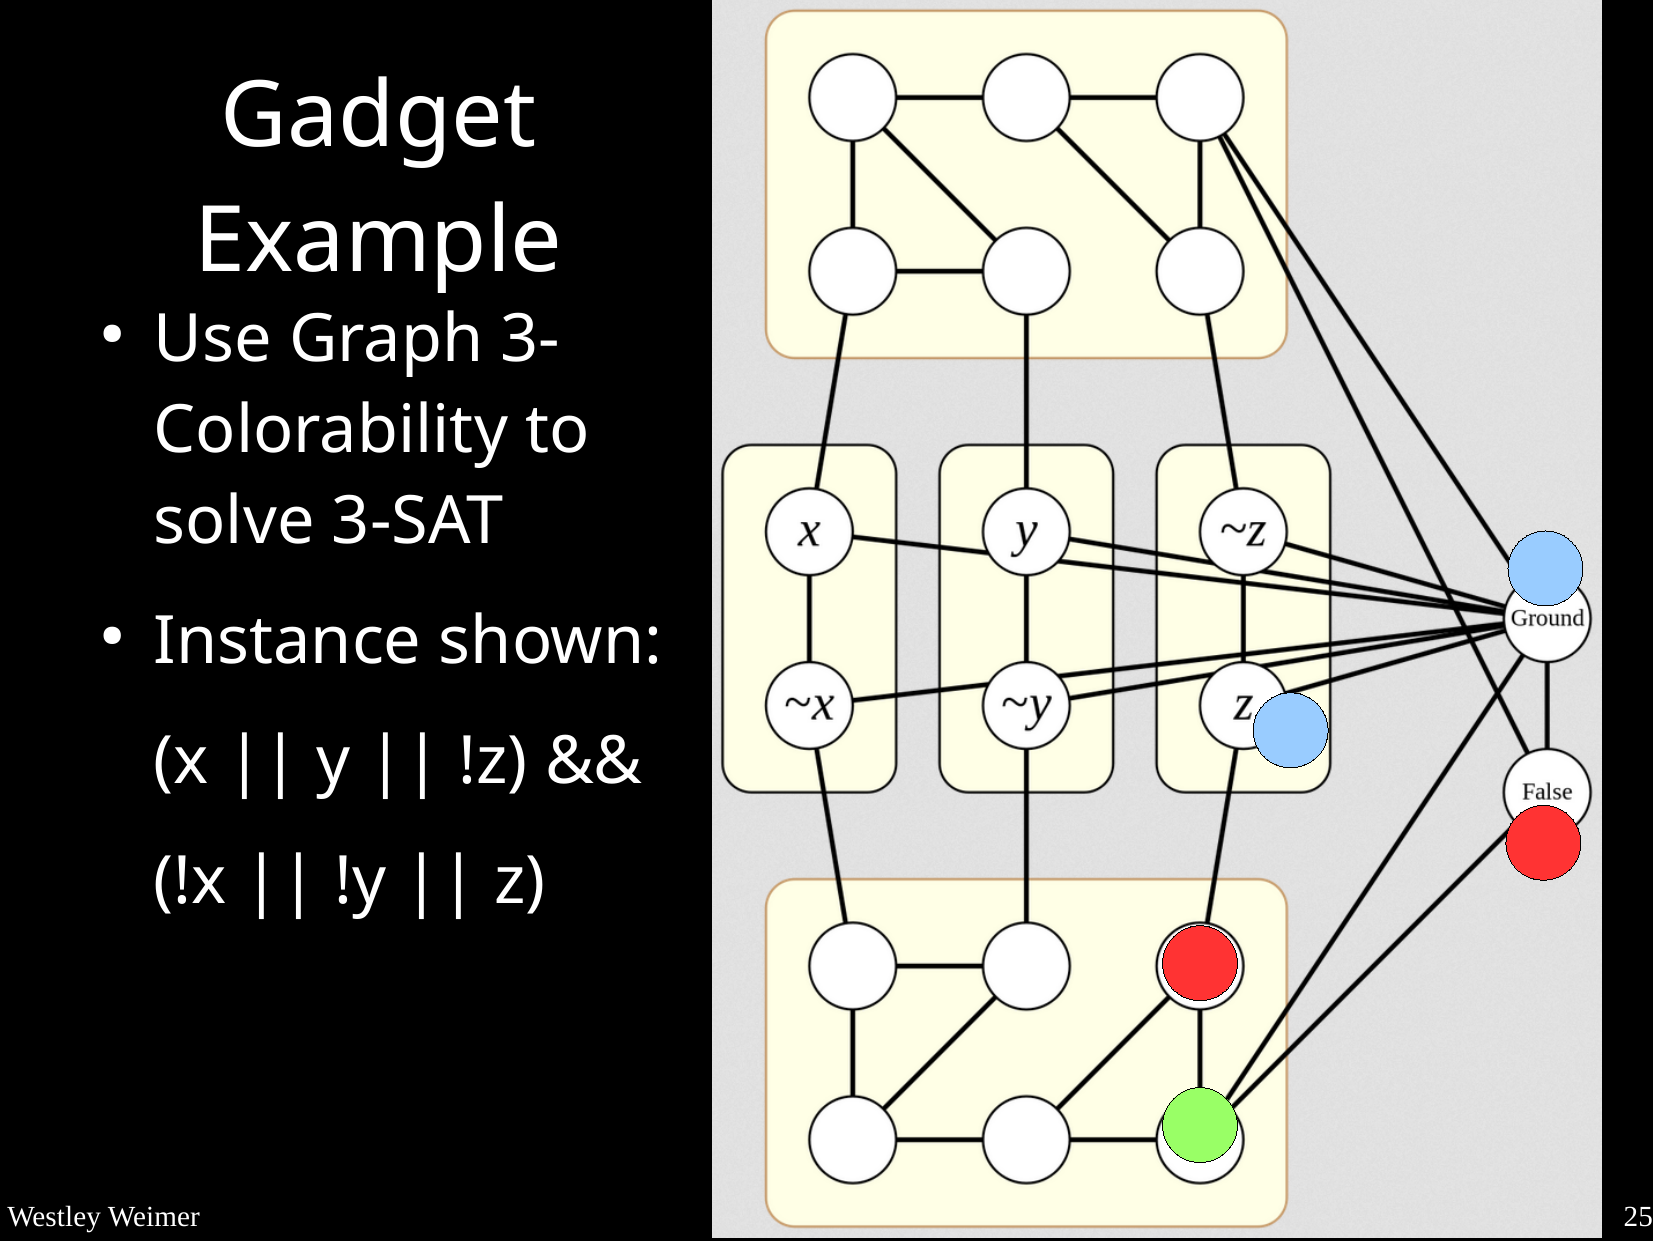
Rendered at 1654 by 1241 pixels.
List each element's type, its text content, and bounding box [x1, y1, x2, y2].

text_box [1162, 925, 1238, 1001]
text_box [1253, 692, 1329, 768]
title Gadget Example [82, 46, 676, 290]
text_box [1505, 805, 1581, 881]
picture [712, 0, 1602, 1238]
text_box [1507, 530, 1583, 606]
list Use Graph 3-Colorability to solve 3-SAT Instance shown: (x || y || !z) && (!x || !y || z) [82, 290, 676, 1109]
text_box [1162, 1087, 1238, 1163]
